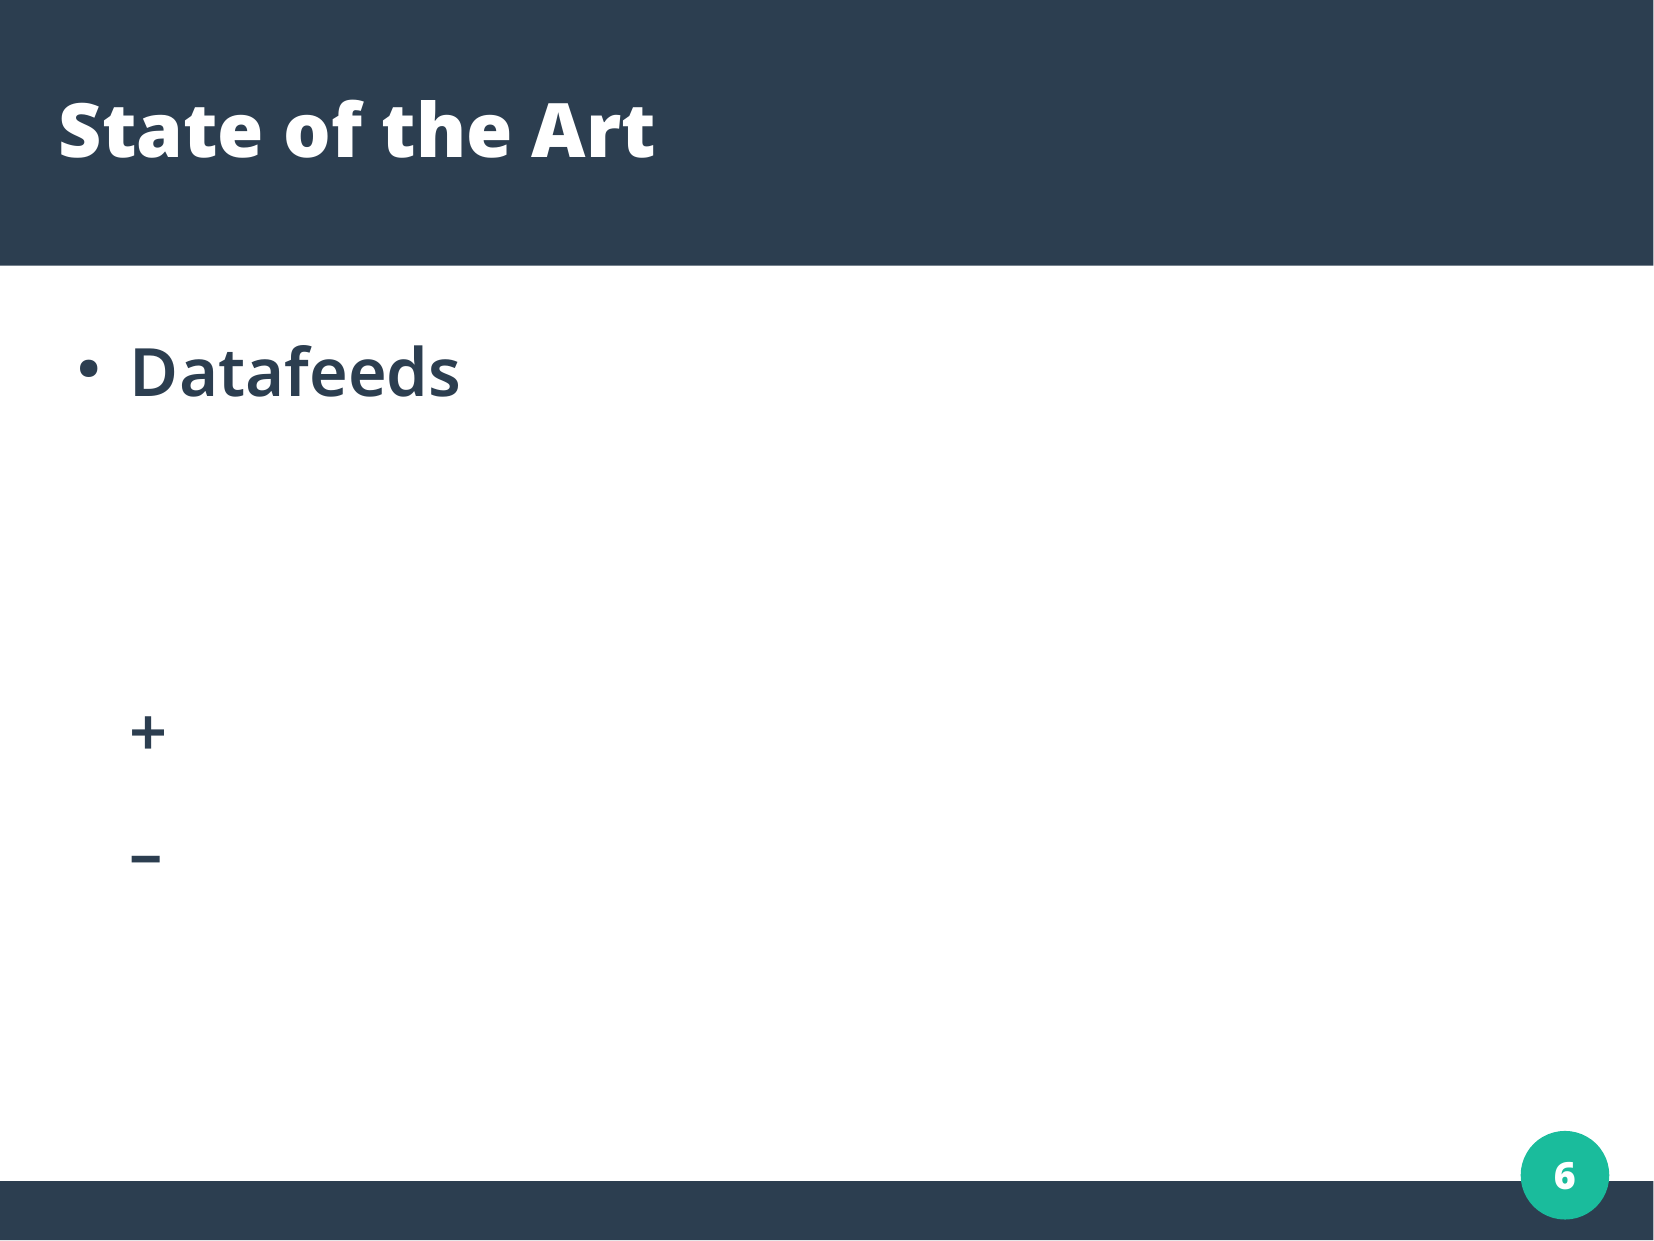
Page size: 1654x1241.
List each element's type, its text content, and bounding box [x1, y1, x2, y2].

list Datafeeds + – [59, 324, 1595, 1152]
title State of the Art [59, 49, 1595, 207]
